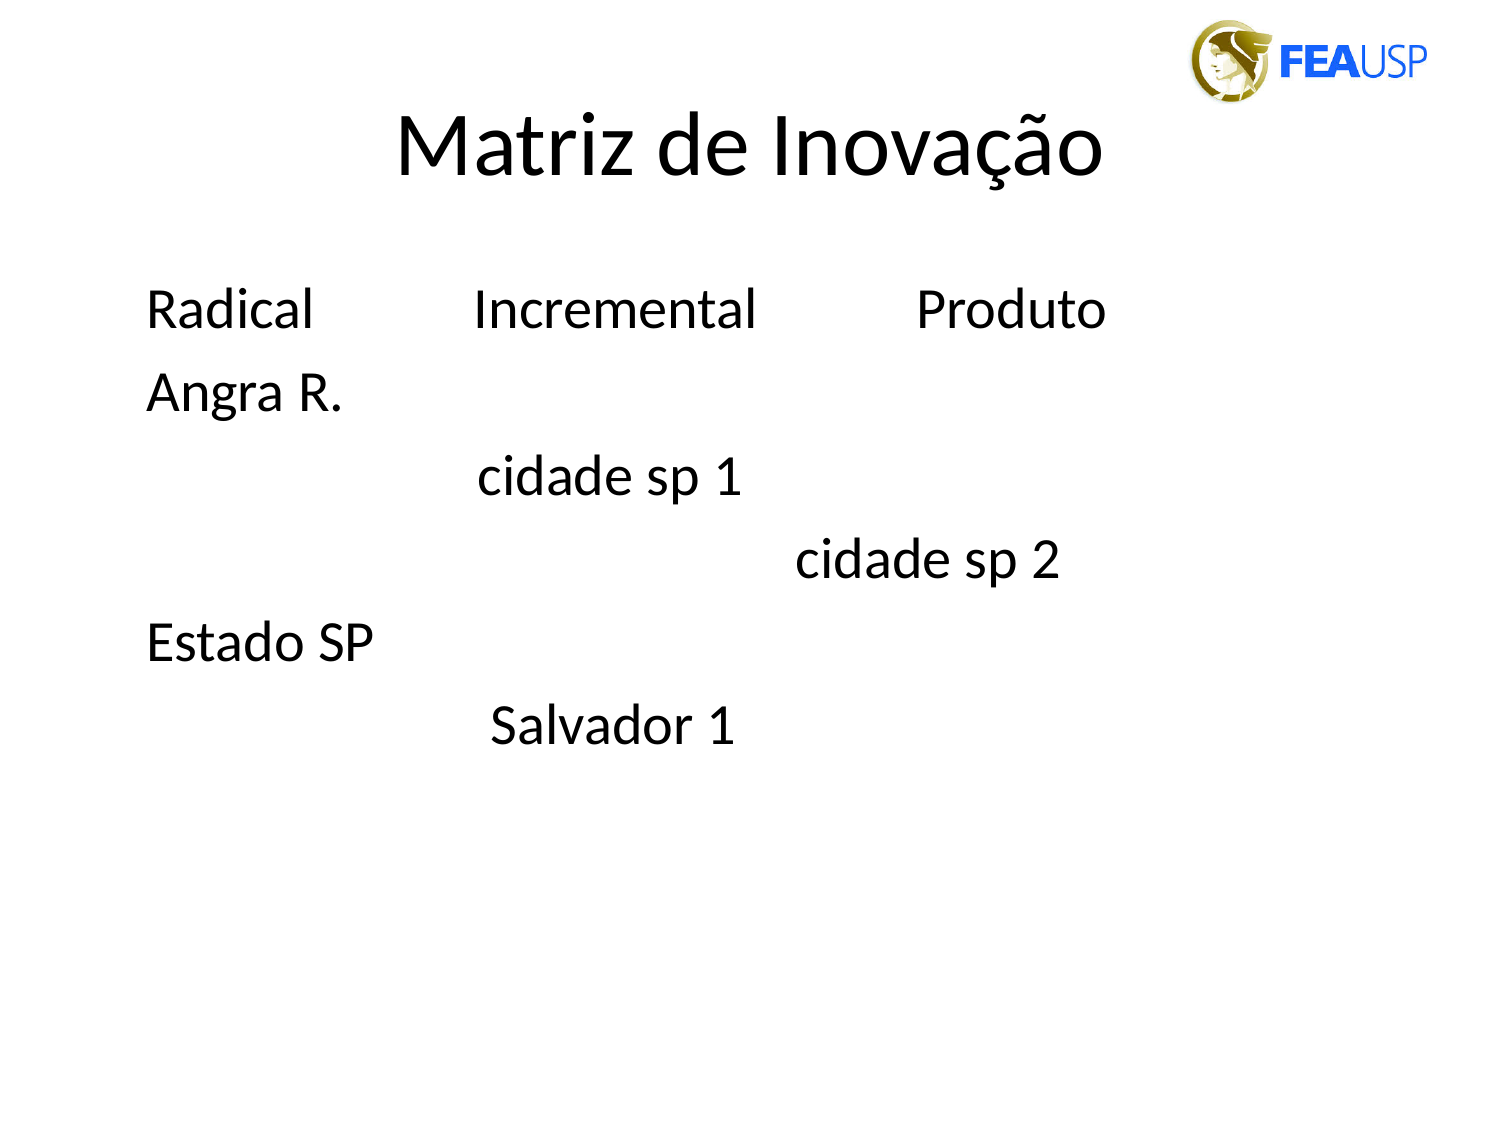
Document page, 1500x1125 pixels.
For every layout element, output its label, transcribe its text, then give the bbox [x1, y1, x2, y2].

list Radical Incremental Produto Angra R. cidade sp 1 cidade sp 2 Estado SP Salvador 1 [75, 262, 1425, 1005]
picture [1187, 19, 1427, 105]
title Matriz de Inovação [75, 45, 1425, 233]
